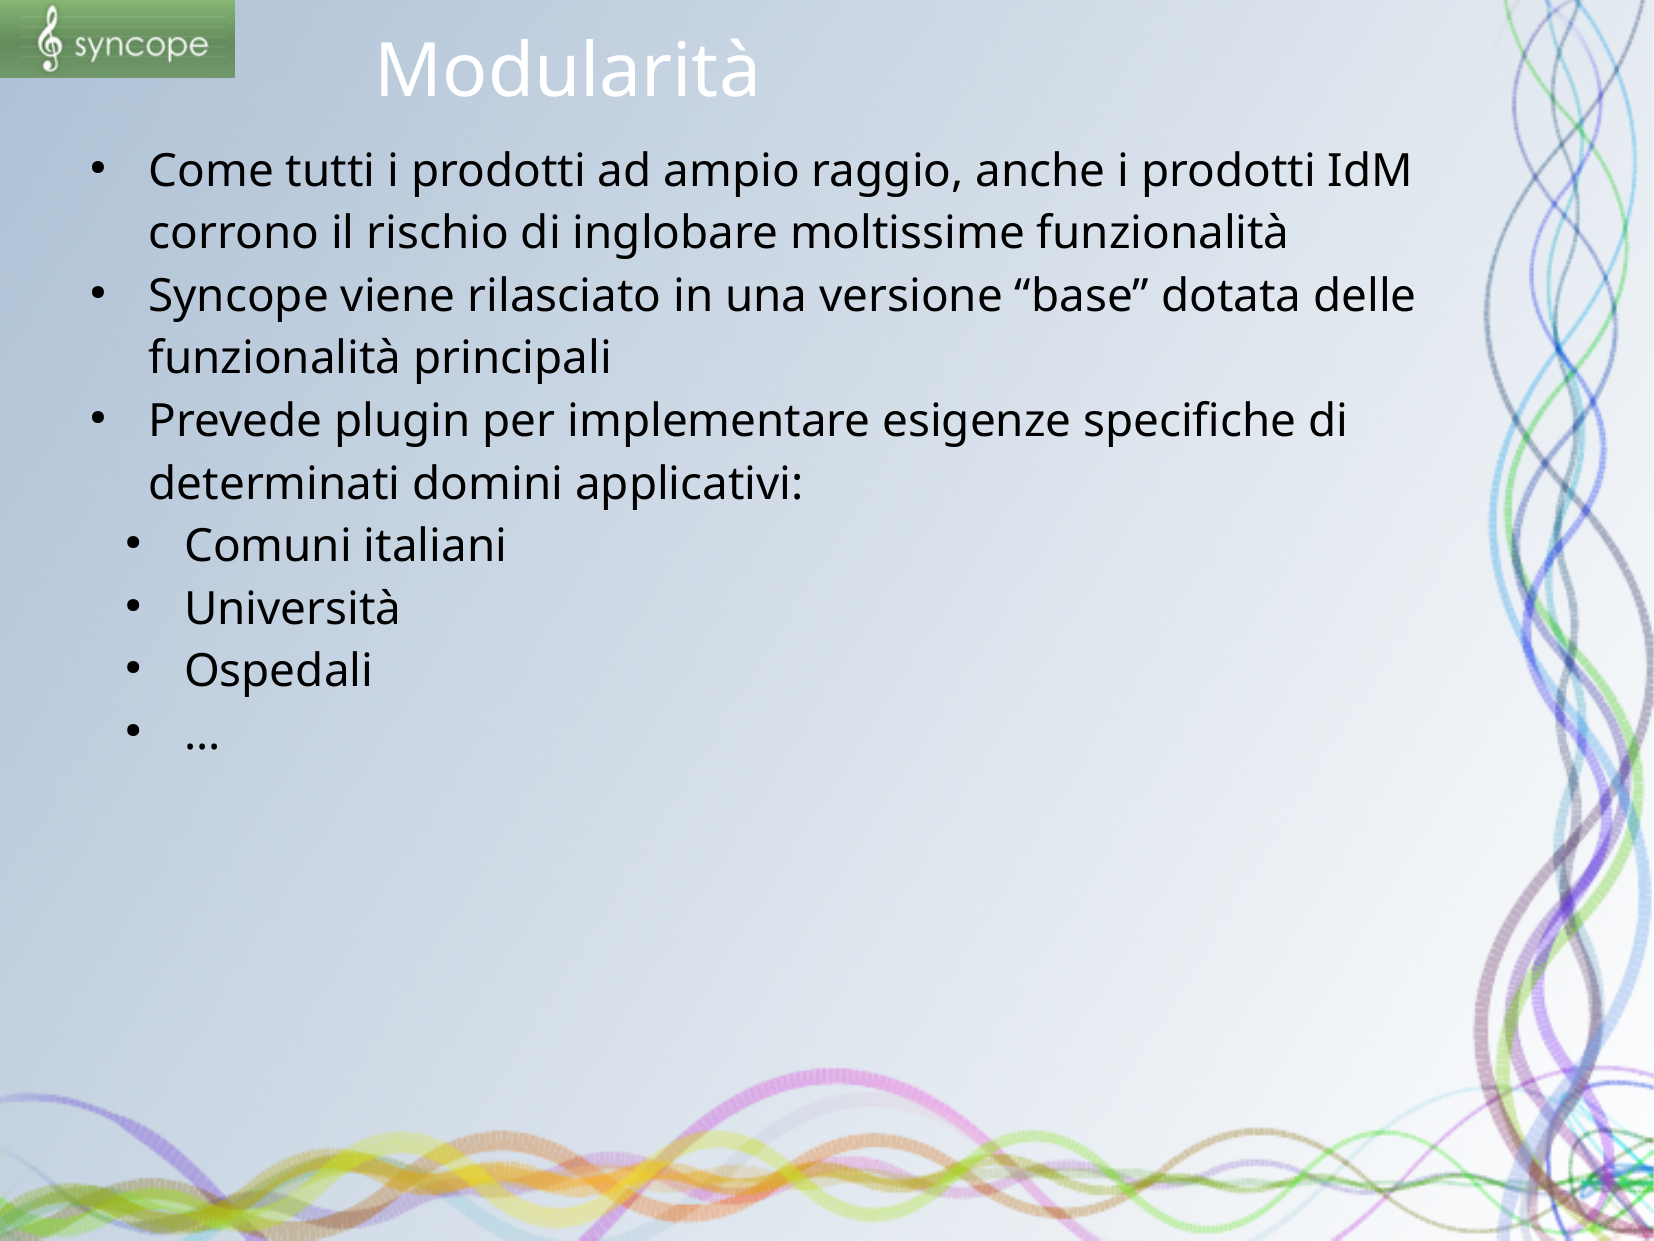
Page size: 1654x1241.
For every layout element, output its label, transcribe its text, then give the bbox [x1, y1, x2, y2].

picture [0, 0, 1654, 1241]
text_box Modularità [359, 9, 1351, 129]
text_box Come tutti i prodotti ad ampio raggio, anche i prodotti IdM corrono il rischio di inglobare moltissime funzionalità Syncope viene rilasciato in una versione “base” dotata delle funzionalità principali Prevede plugin per implementare esigenze specifiche di determinati domini applicativi: Comuni italiani Università Ospedali ... [75, 129, 1486, 921]
